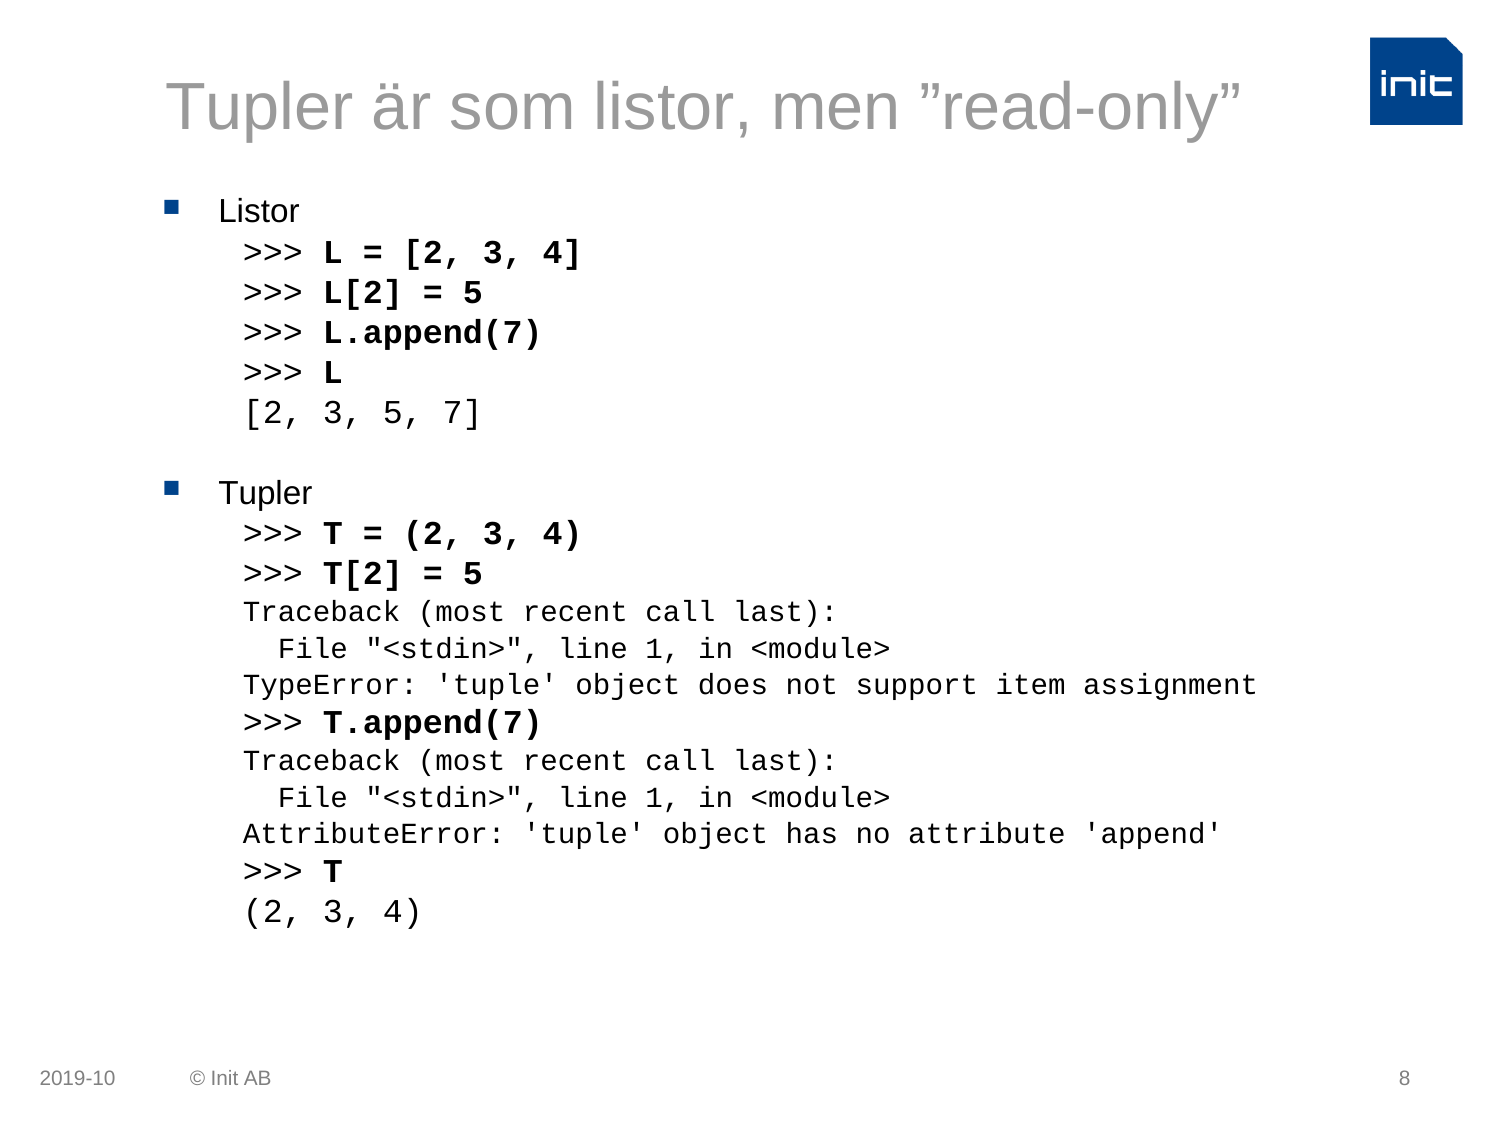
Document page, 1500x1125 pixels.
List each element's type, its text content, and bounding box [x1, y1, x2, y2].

text_box Listor >>> L = [2, 3, 4] >>> L[2] = 5 >>> L.append(7) >>> L [2, 3, 5, 7] Tupler >>> T = (2, 3, 4) >>> T[2] = 5 Traceback (most recent call last): File "<stdin>", line 1, in <module> TypeError: 'tuple' object does not support item assignment >>> T.append(7) Traceback (most recent call last): File "<stdin>", line 1, in <module> AttributeError: 'tuple' object has no attribute 'append' >>> T (2, 3, 4) [150, 189, 1351, 963]
text_box © Init AB [174, 1037, 1326, 1098]
text_box <nummer> [1350, 1037, 1426, 1098]
text_box 2019-10 [24, 1037, 151, 1098]
text_box Tupler är som listor, men ”read-only” [150, 0, 1351, 151]
picture [1370, 37, 1463, 125]
